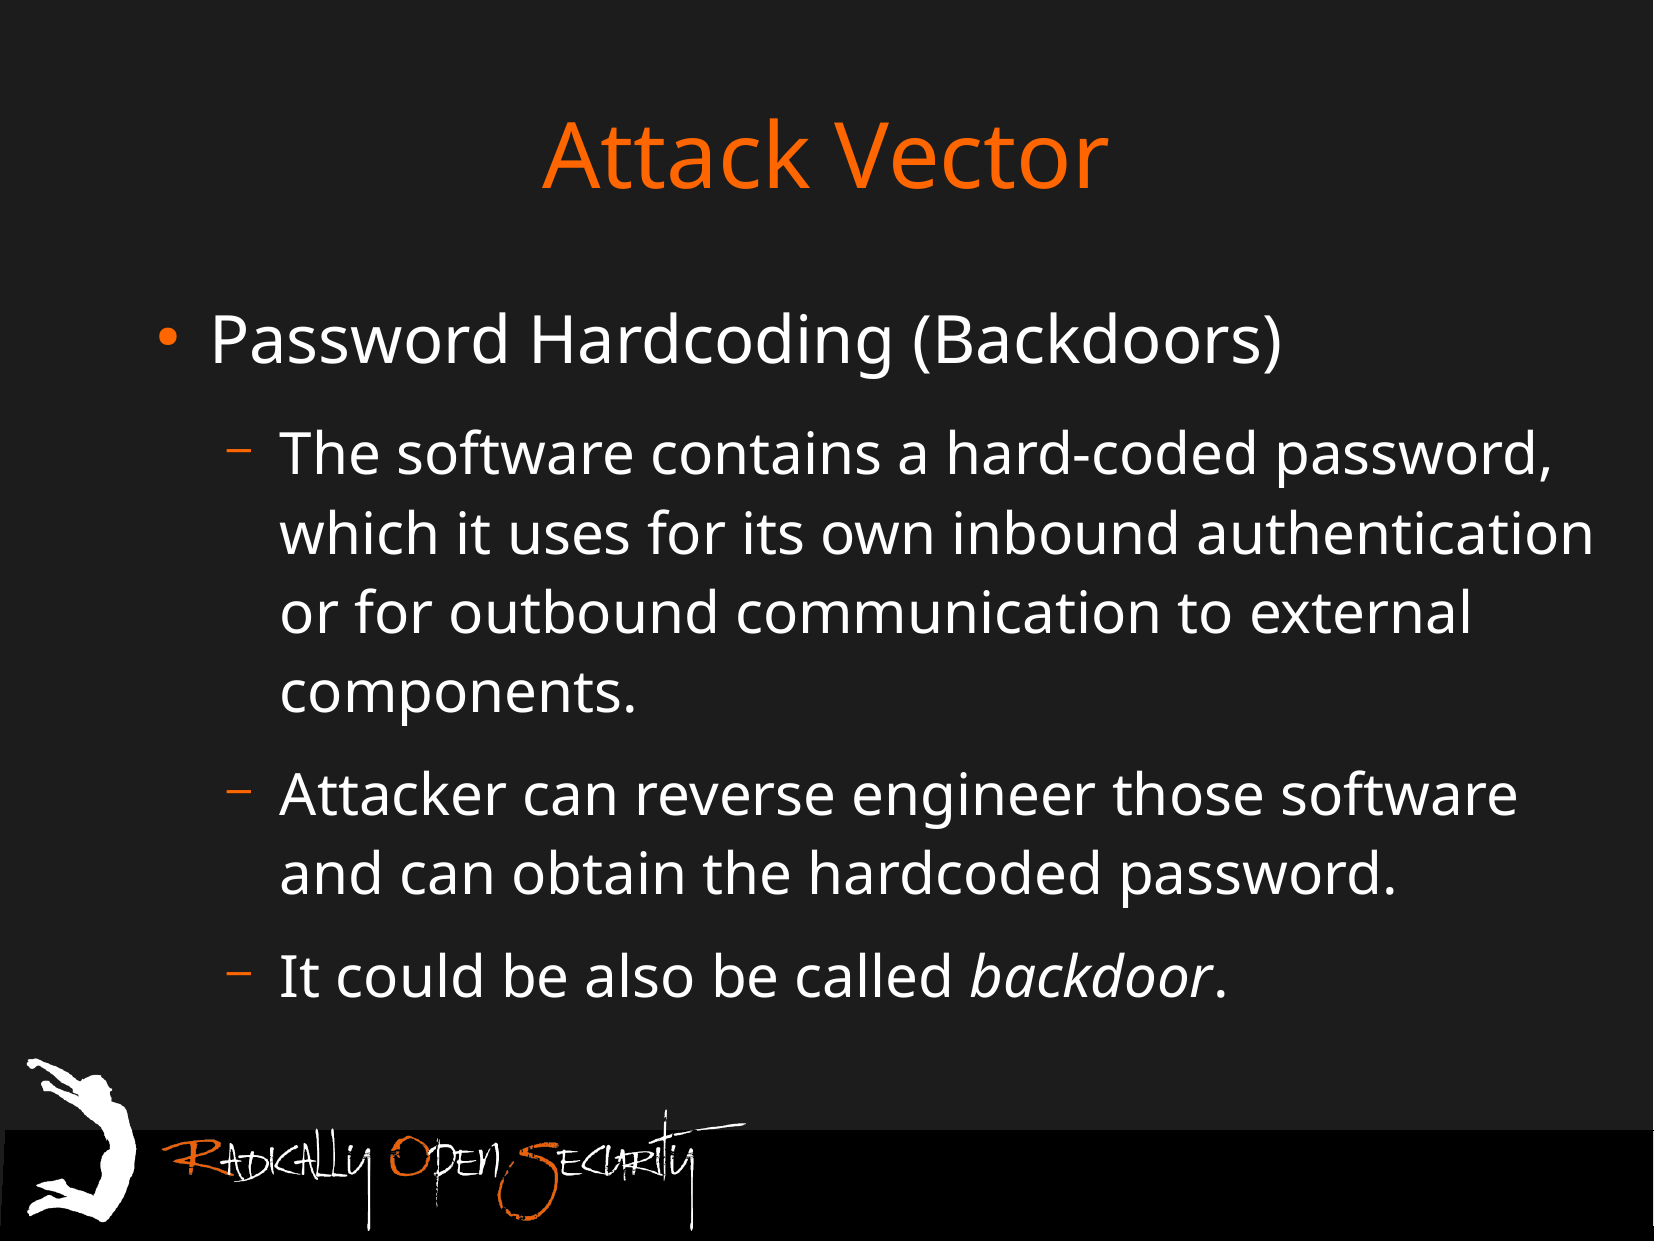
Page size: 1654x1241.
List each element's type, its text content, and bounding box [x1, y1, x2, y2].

list Password Hardcoding (Backdoors) The software contains a hard-coded password, which it uses for its own inbound authentication or for outbound communication to external components. Attacker can reverse engineer those software and can obtain the hardcoded password. It could be also be called backdoor. [138, 292, 1627, 1015]
picture [0, 1022, 778, 1241]
title Attack Vector [82, 49, 1571, 257]
